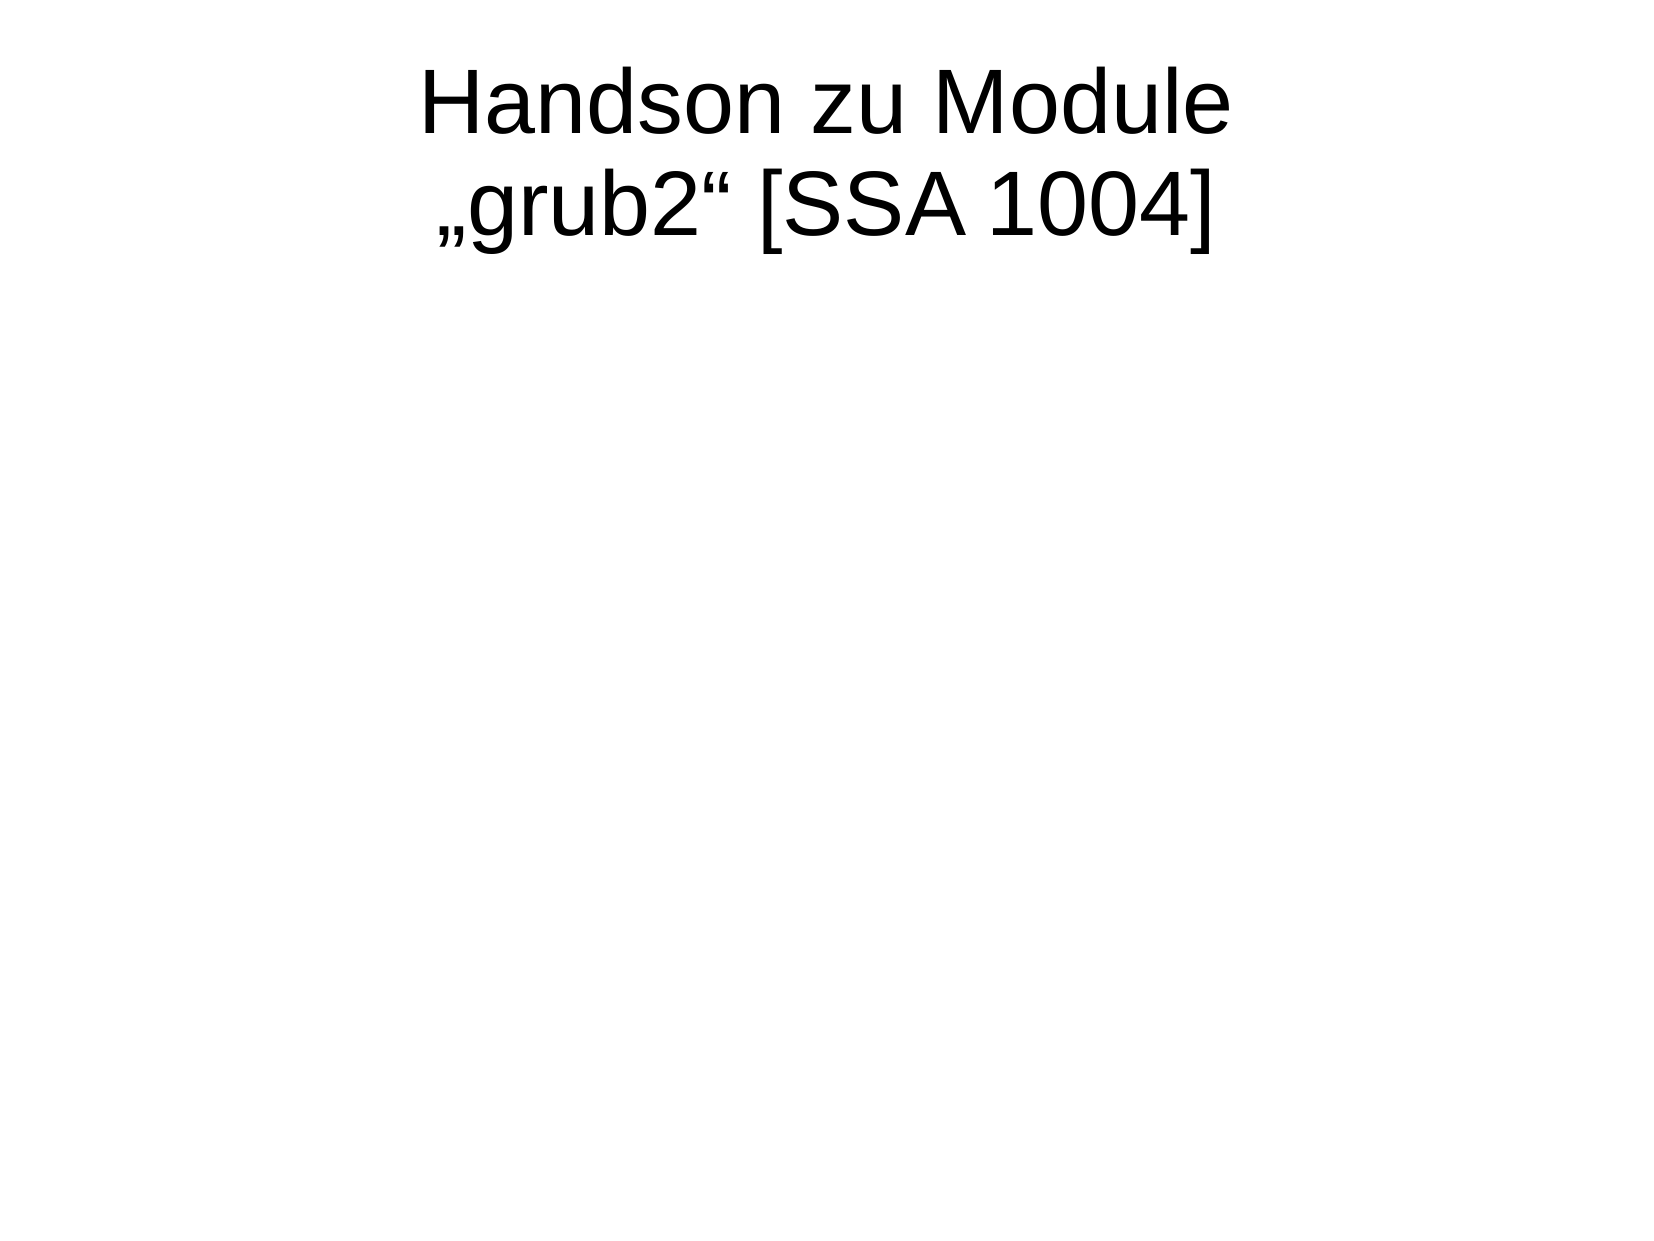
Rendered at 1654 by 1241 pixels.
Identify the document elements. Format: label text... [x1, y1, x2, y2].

title Handson zu Module „grub2“ [SSA 1004] [82, 49, 1571, 257]
